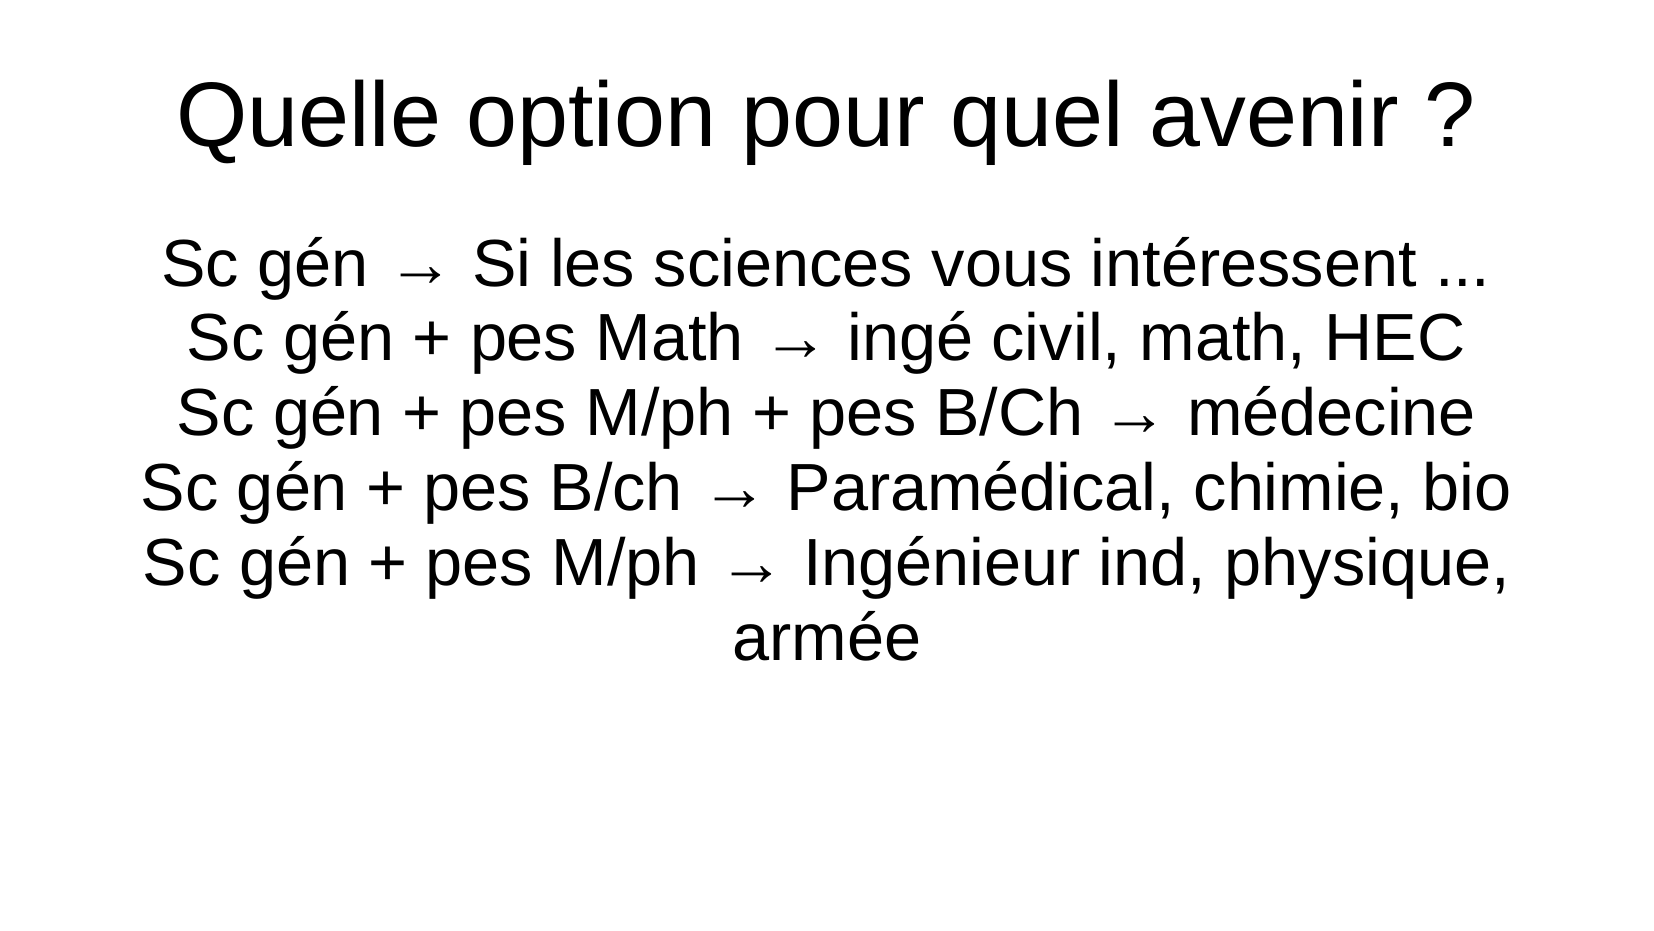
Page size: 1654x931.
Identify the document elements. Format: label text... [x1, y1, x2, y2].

subtitle Sc gén → Si les sciences vous intéressent ... Sc gén + pes Math → ingé civil, math, HEC Sc gén + pes M/ph + pes B/Ch → médecine Sc gén + pes B/ch → Paramédical, chimie, bio Sc gén + pes M/ph → Ingénieur ind, physique, armée [82, 217, 1571, 758]
title Quelle option pour quel avenir ? [82, 37, 1571, 193]
